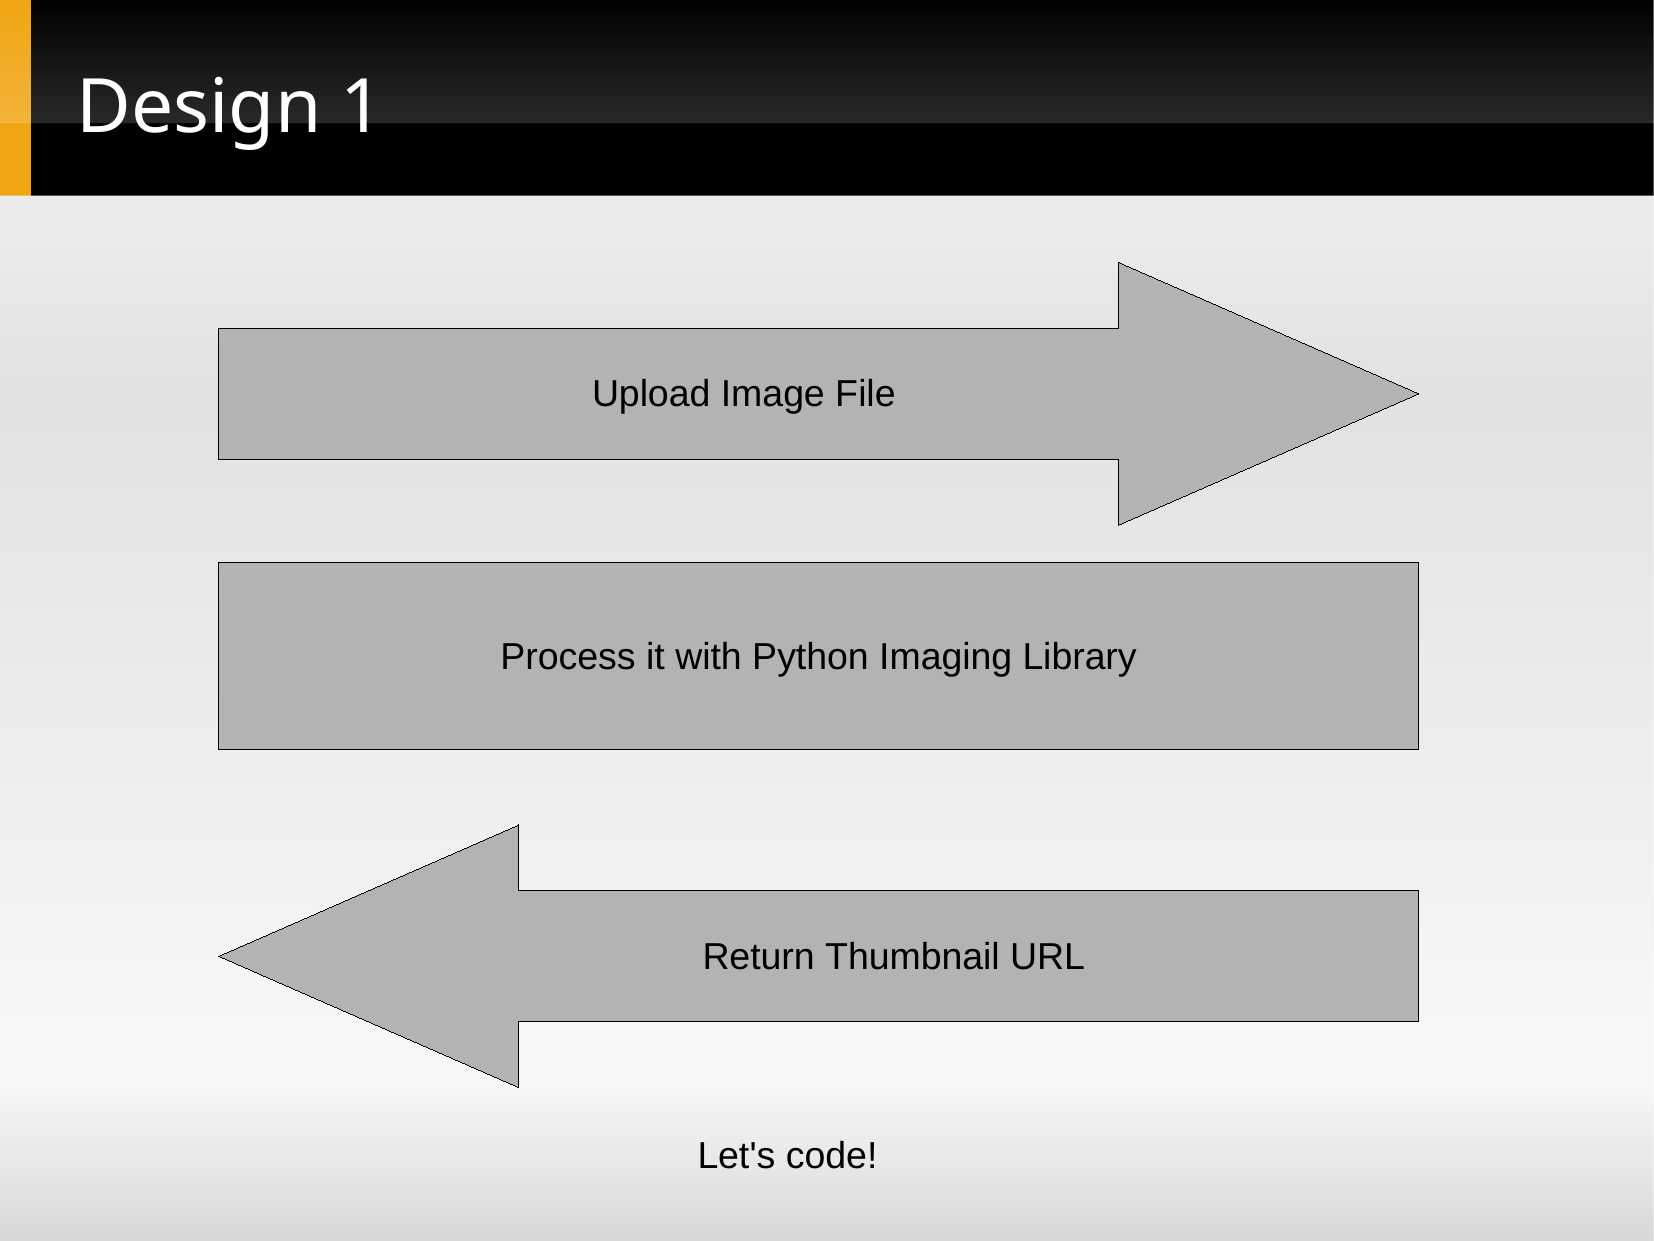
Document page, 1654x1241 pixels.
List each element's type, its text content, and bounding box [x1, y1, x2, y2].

text_box Upload Image File [218, 262, 1419, 526]
text_box Let's code! [682, 1127, 893, 1184]
title Design 1 [76, 7, 1565, 200]
text_box Process it with Python Imaging Library [218, 562, 1419, 750]
picture [0, 0, 1654, 1241]
text_box Return Thumbnail URL [218, 824, 1419, 1088]
